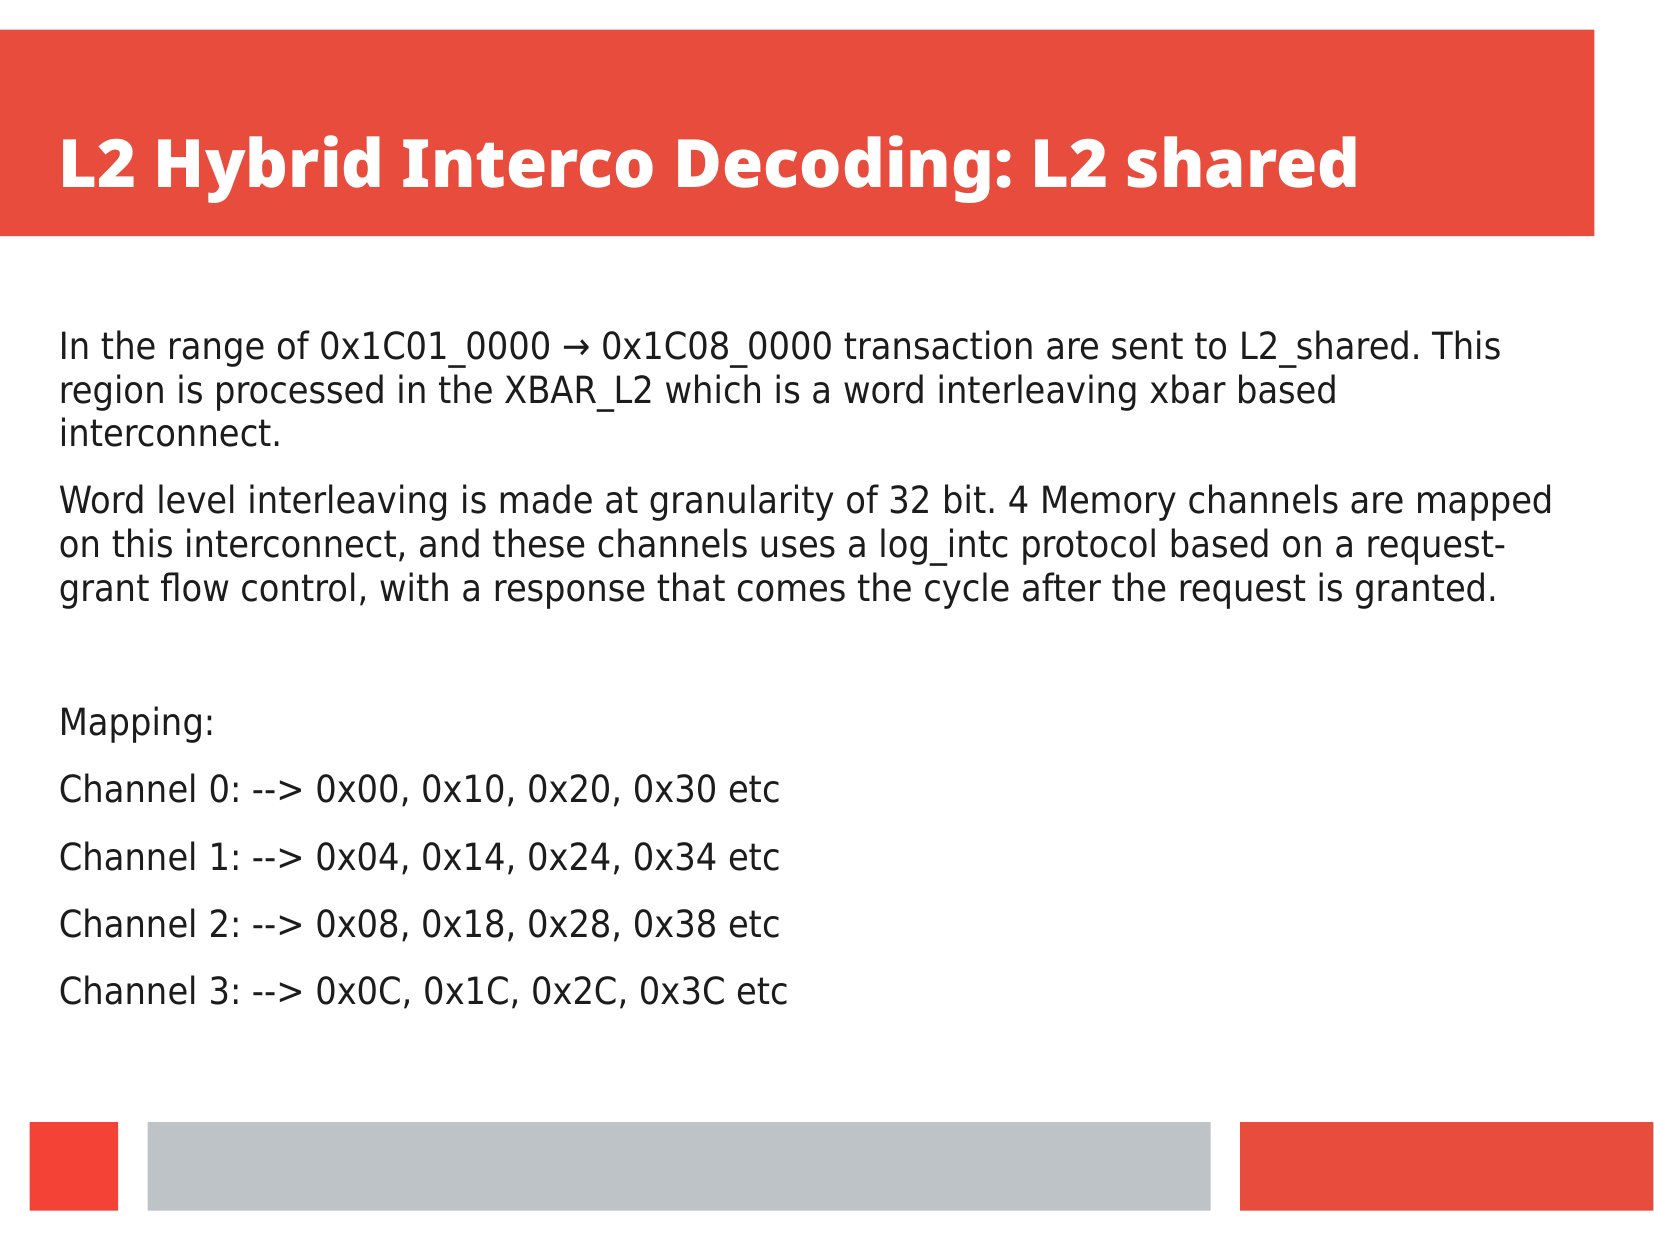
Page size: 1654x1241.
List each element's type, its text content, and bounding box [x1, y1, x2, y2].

list In the range of 0x1C01_0000 → 0x1C08_0000 transaction are sent to L2_shared. This region is processed in the XBAR_L2 which is a word interleaving xbar based interconnect. Word level interleaving is made at granularity of 32 bit. 4 Memory channels are mapped on this interconnect, and these channels uses a log_intc protocol based on a request-grant flow control, with a response that comes the cycle after the request is granted. Mapping: Channel 0: --> 0x00, 0x10, 0x20, 0x30 etc Channel 1: --> 0x04, 0x14, 0x24, 0x34 etc Channel 2: --> 0x08, 0x18, 0x28, 0x38 etc Channel 3: --> 0x0C, 0x1C, 0x2C, 0x3C etc [59, 324, 1565, 1093]
title L2 Hybrid Interco Decoding: L2 shared [59, 59, 1595, 207]
